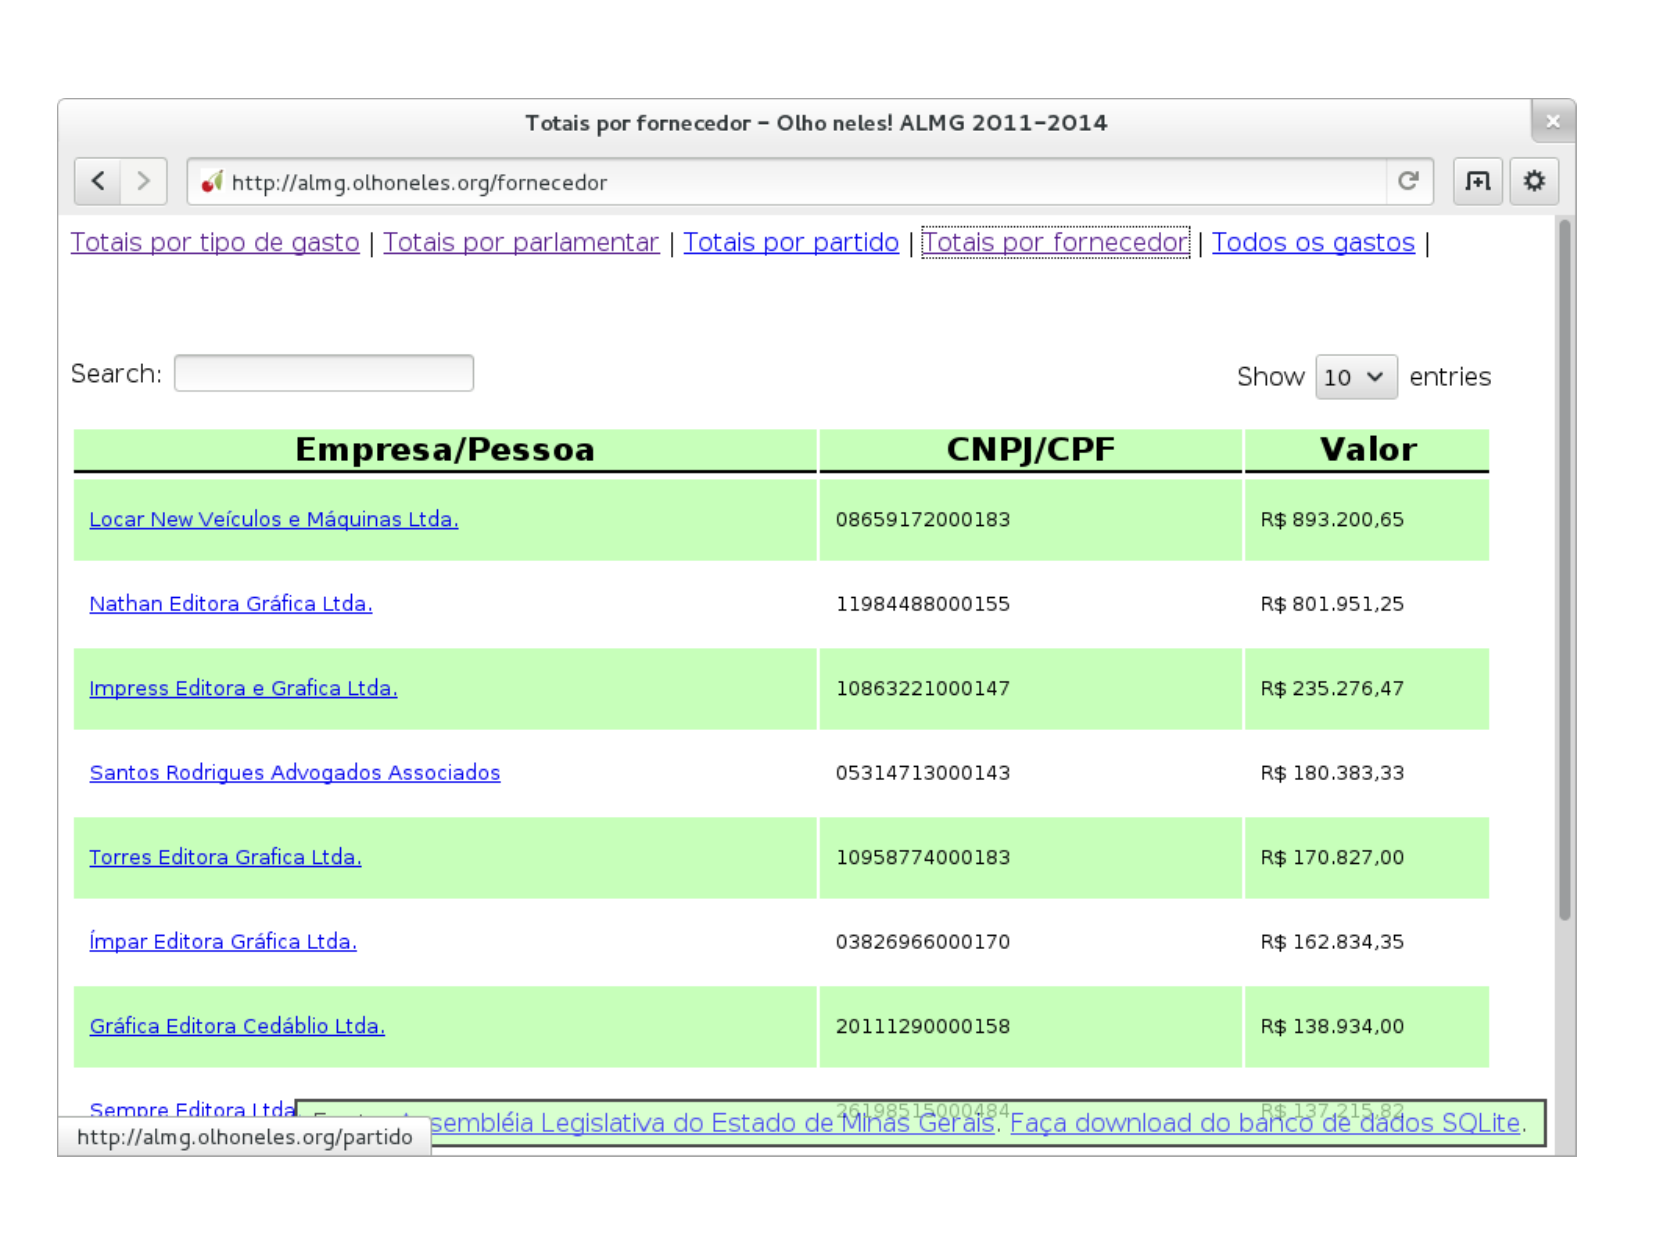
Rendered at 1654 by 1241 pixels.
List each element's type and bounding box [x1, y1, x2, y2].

picture [57, 98, 1577, 1157]
